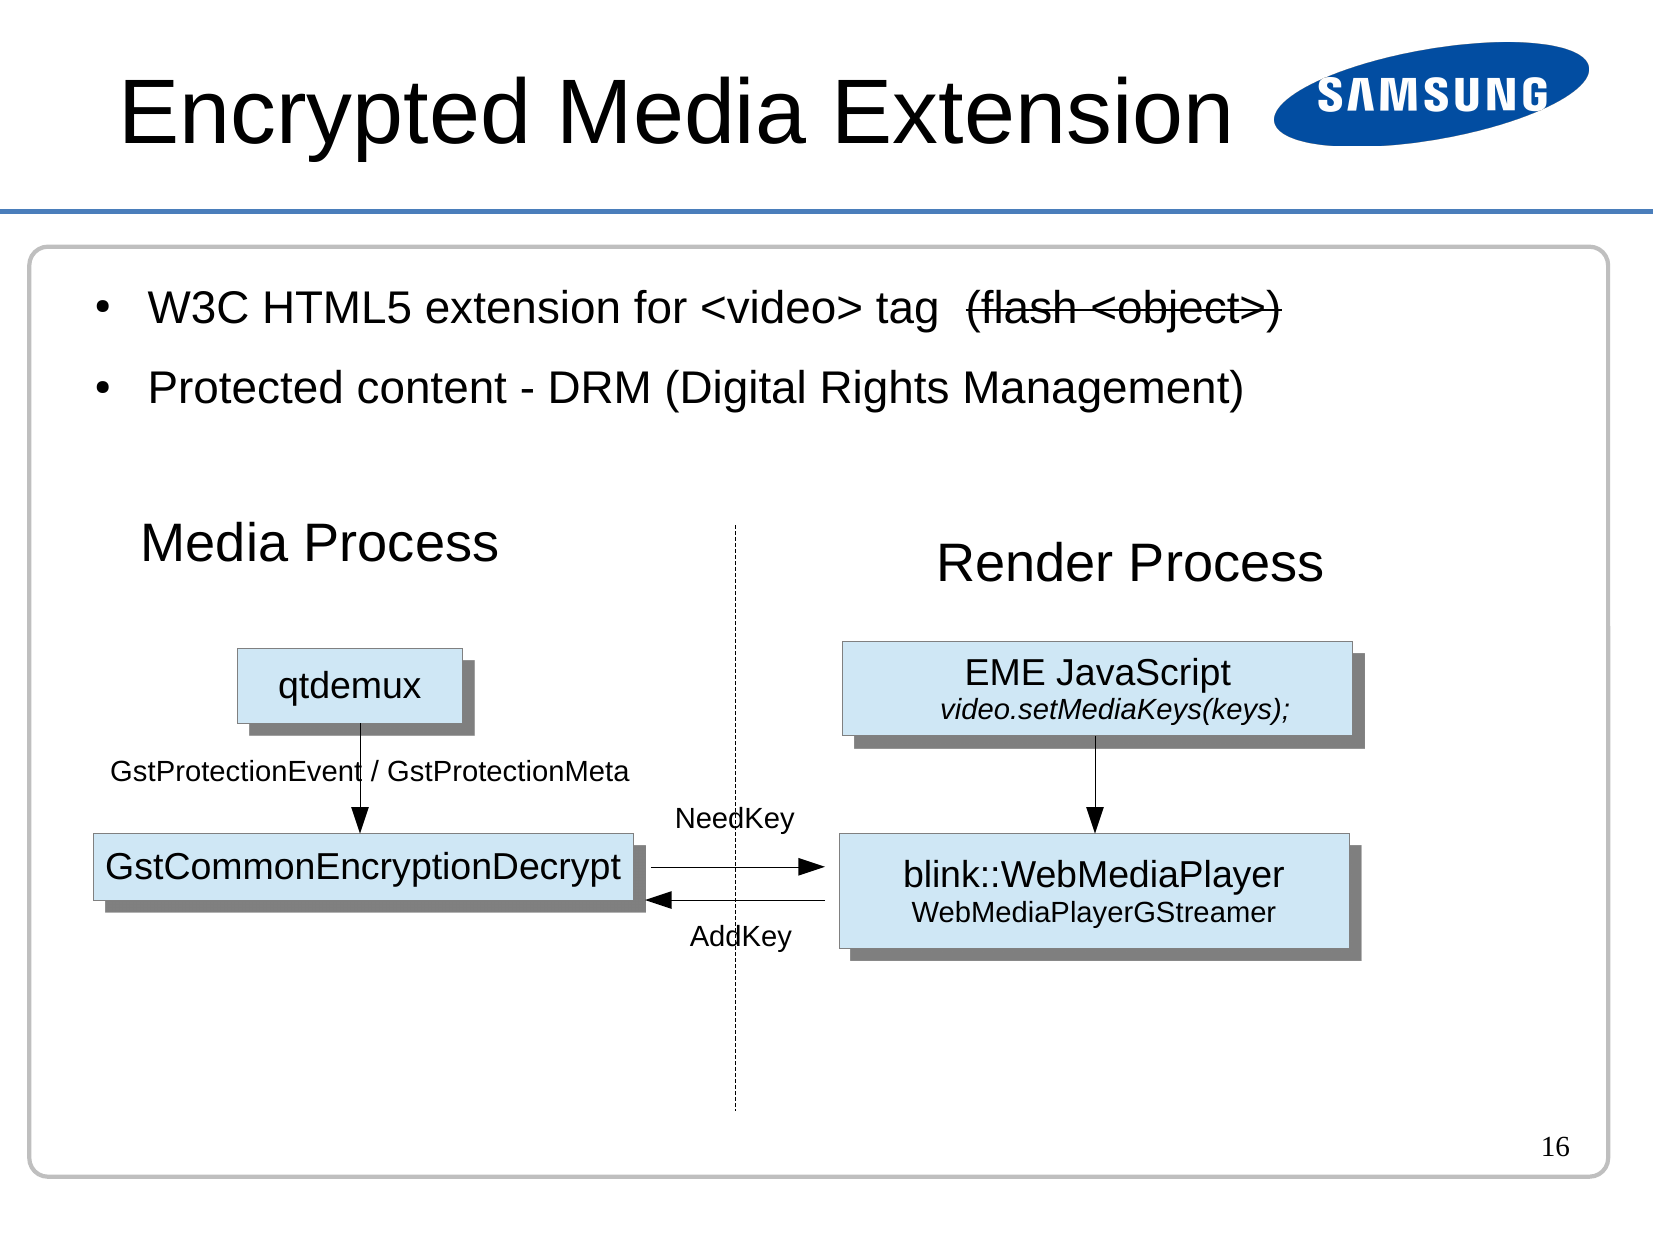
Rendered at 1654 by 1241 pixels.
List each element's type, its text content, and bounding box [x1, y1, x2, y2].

text_box EME JavaScript video.setMediaKeys(keys); [842, 641, 1353, 736]
text_box blink::WebMediaPlayer WebMediaPlayerGStreamer [839, 833, 1350, 949]
text_box GstCommonEncryptionDecrypt [93, 833, 634, 901]
text_box GstProtectionEvent / GstProtectionMeta [361, 747, 676, 796]
picture [0, 0, 1654, 1241]
text_box AddKey [675, 912, 871, 961]
text_box Media Process [125, 504, 555, 616]
title Encrypted Media Extension [88, 8, 1266, 209]
list W3C HTML5 extension for <video> tag (flash <object>) Protected content - DRM (Digital Rights Management) [76, 281, 1532, 672]
text_box qtdemux [237, 648, 463, 724]
text_box Render Process [921, 525, 1357, 601]
text_box GstProtectionEvent / GstProtectionMeta [60, 747, 360, 796]
text_box NeedKey [660, 794, 856, 852]
